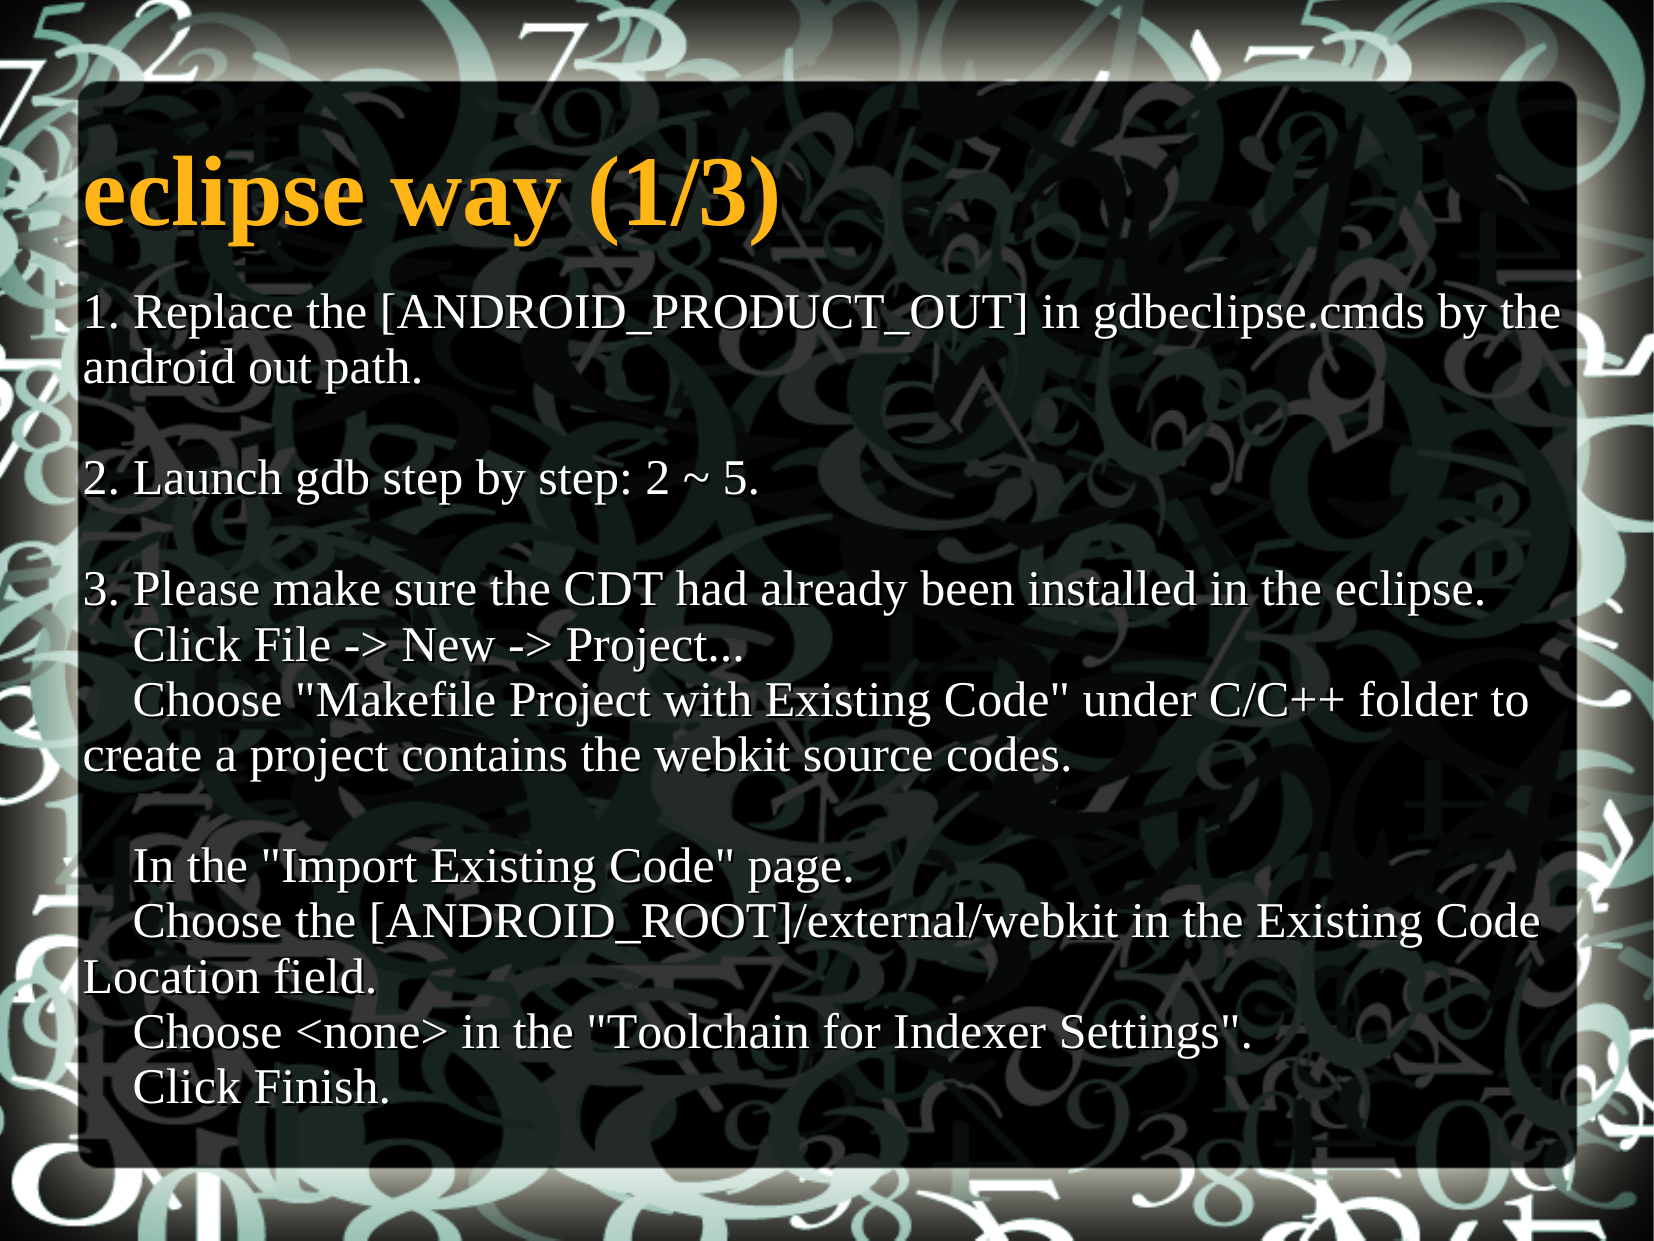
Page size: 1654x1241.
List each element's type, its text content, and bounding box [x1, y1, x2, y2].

title eclipse way (1/3) [82, 88, 1571, 283]
subtitle 1. Replace the [ANDROID_PRODUCT_OUT] in gdbeclipse.cmds by the android out path. 2. Launch gdb step by step: 2 ~ 5. 3. Please make sure the CDT had already been installed in the eclipse. Click File -> New -> Project... Choose "Makefile Project with Existing Code" under C/C++ folder to create a project contains the webkit source codes. In the "Import Existing Code" page. Choose the [ANDROID_ROOT]/external/webkit in the Existing Code Location field. Choose <none> in the "Toolchain for Indexer Settings". Click Finish. [82, 283, 1571, 1115]
picture [0, 0, 1654, 1241]
